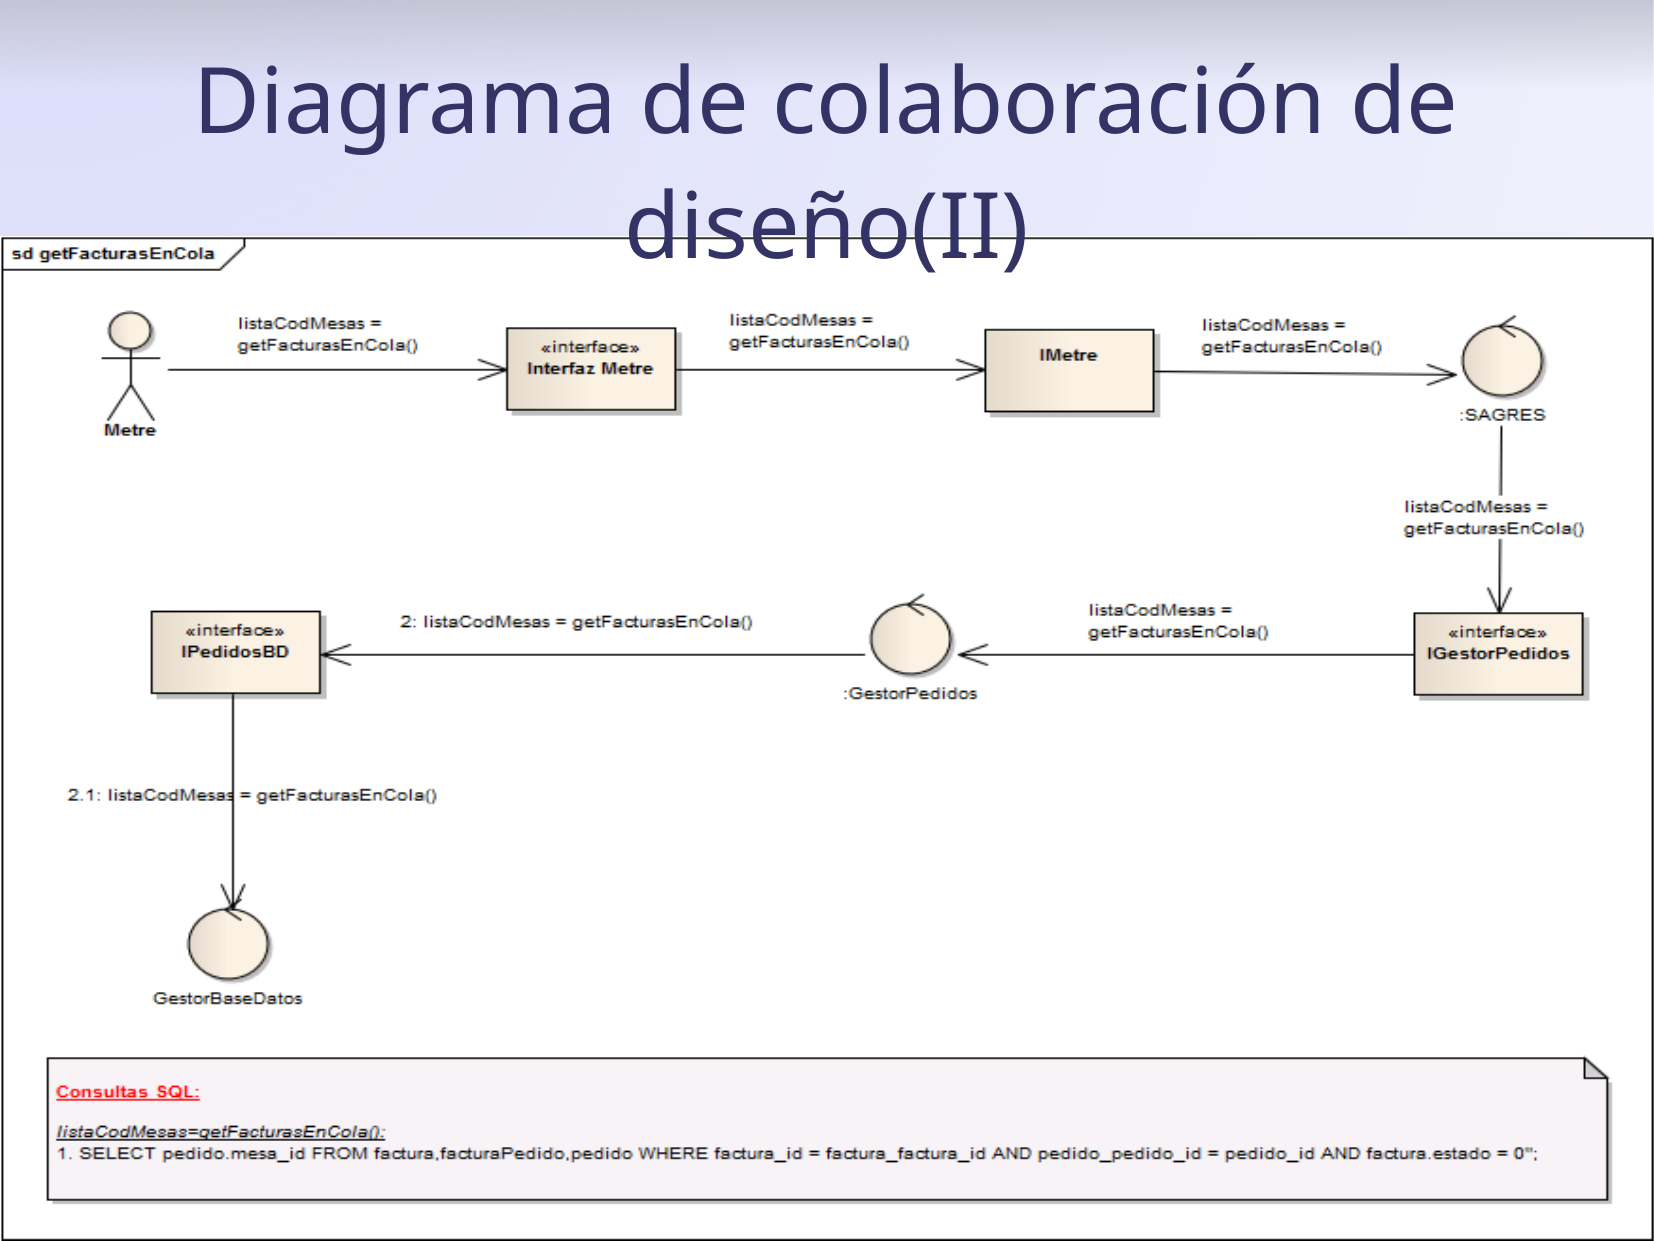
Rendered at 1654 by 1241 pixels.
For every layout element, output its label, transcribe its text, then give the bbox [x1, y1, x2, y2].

title Diagrama de colaboración de diseño(II) [82, 0, 1571, 321]
picture [0, 0, 1654, 1241]
